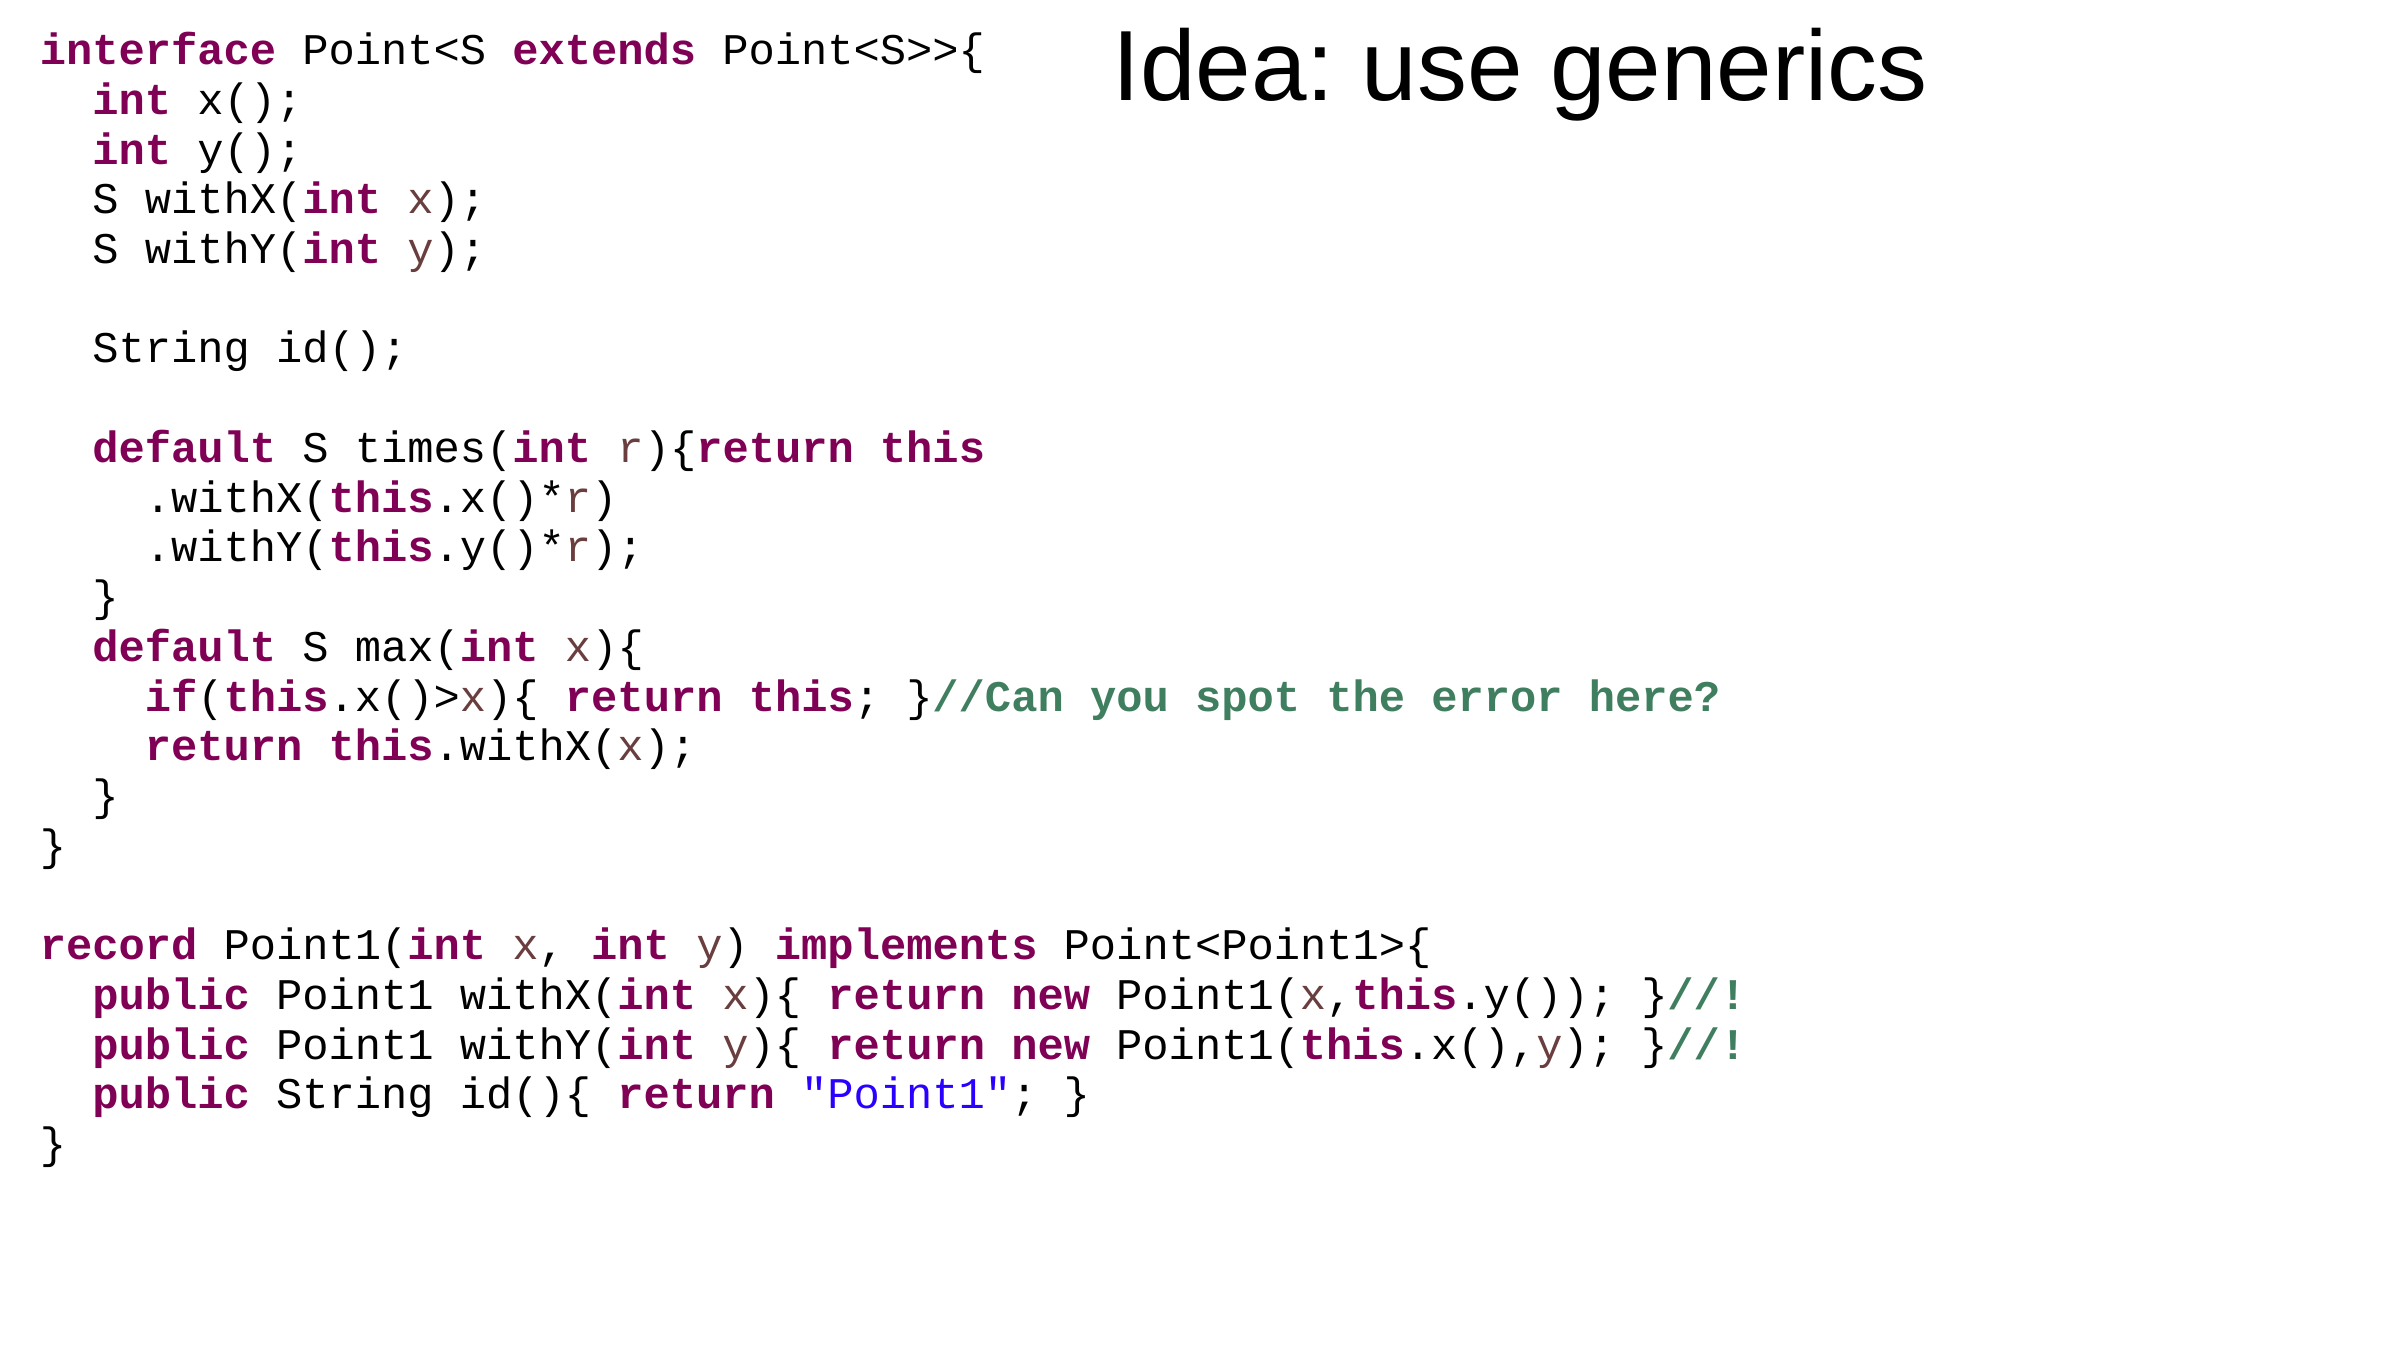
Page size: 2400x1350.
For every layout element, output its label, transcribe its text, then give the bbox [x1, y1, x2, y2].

title Idea: use generics [300, 0, 2400, 179]
text_box interface Point<S extends Point<S>>{ int x(); int y(); S withX(int x); S withY(int y); String id(); default S times(int r){return this .withX(this.x()*r) .withY(this.y()*r); } default S max(int x){ if(this.x()>x){ return this; }//Can you spot the error here? return this.withX(x); } } record Point1(int x, int y) implements Point<Point1>{ public Point1 withX(int x){ return new Point1(x,this.y()); }//! public Point1 withY(int y){ return new Point1(this.x(),y); }//! public String id(){ return "Point1"; } } [25, 20, 2245, 1214]
